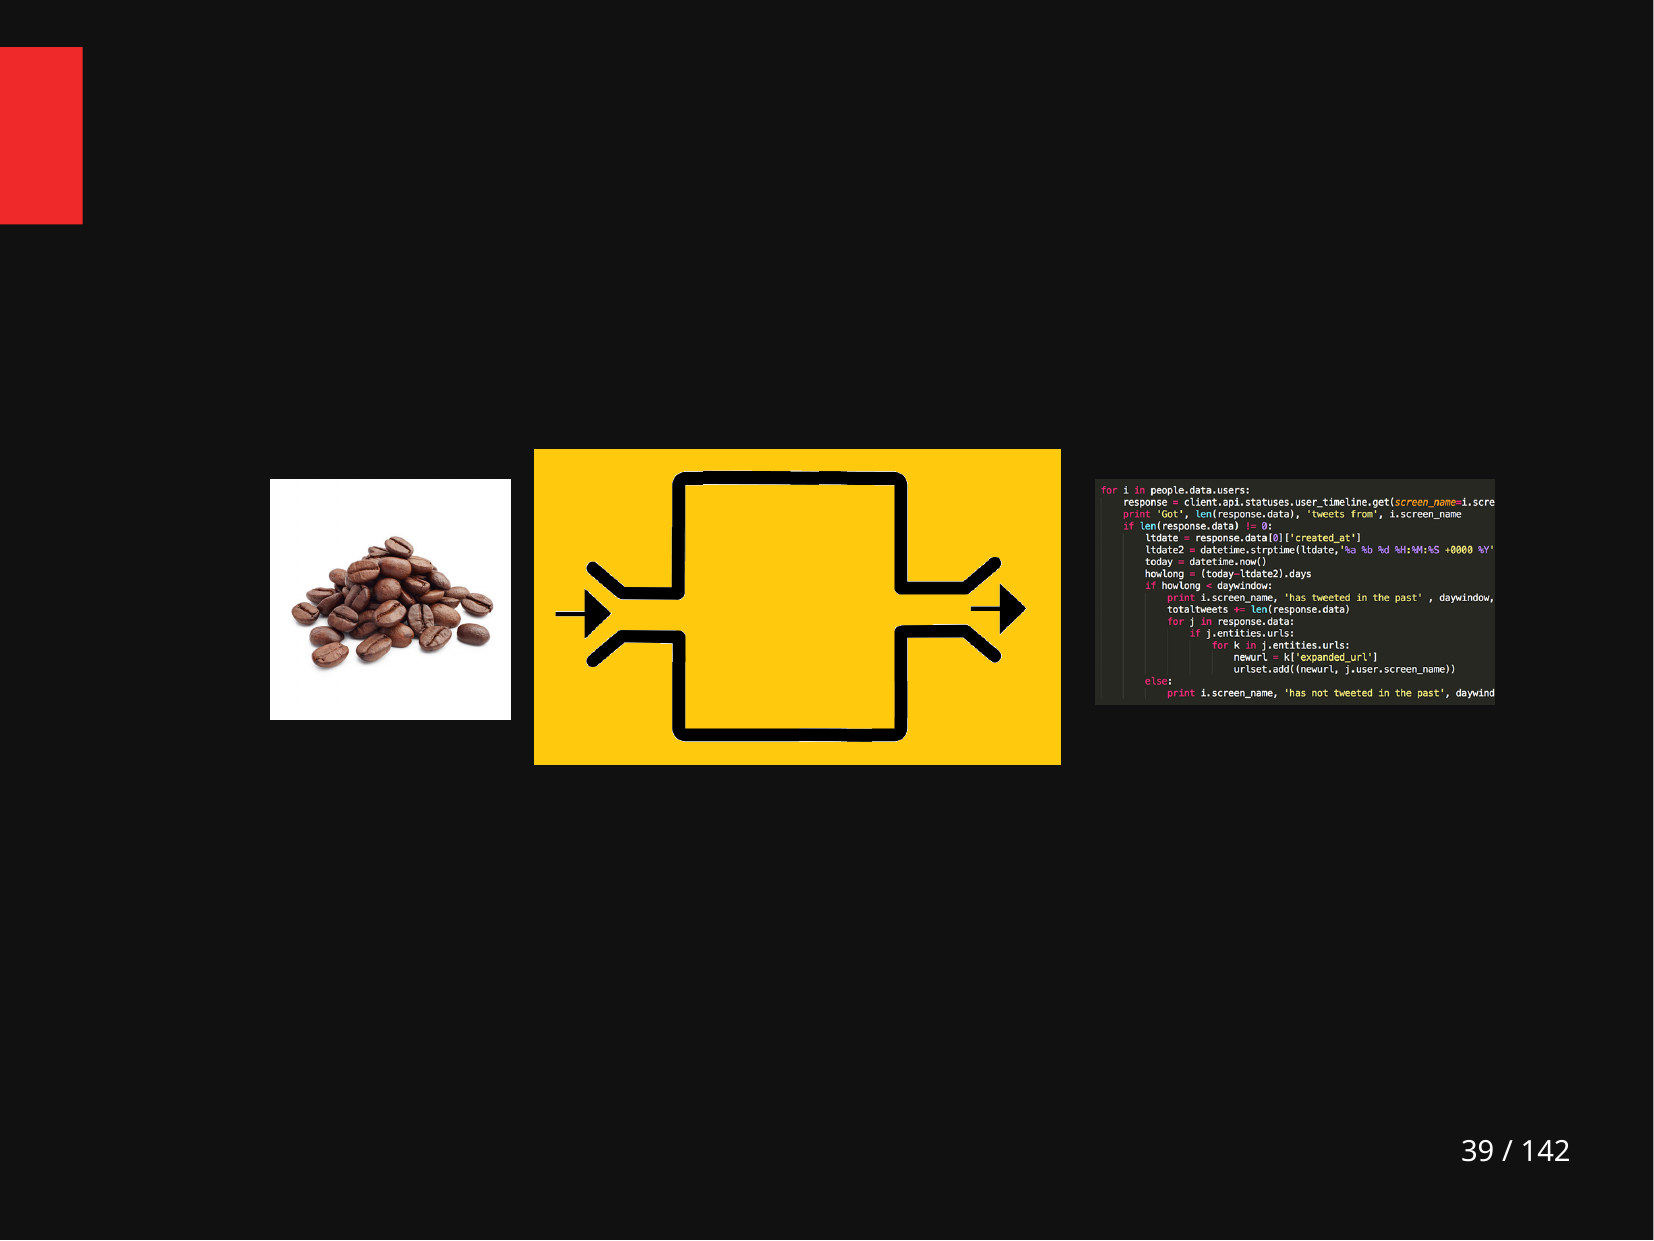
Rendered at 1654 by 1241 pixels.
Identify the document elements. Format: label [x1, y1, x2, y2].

picture [1095, 479, 1495, 706]
picture [534, 449, 1061, 766]
picture [270, 479, 511, 721]
